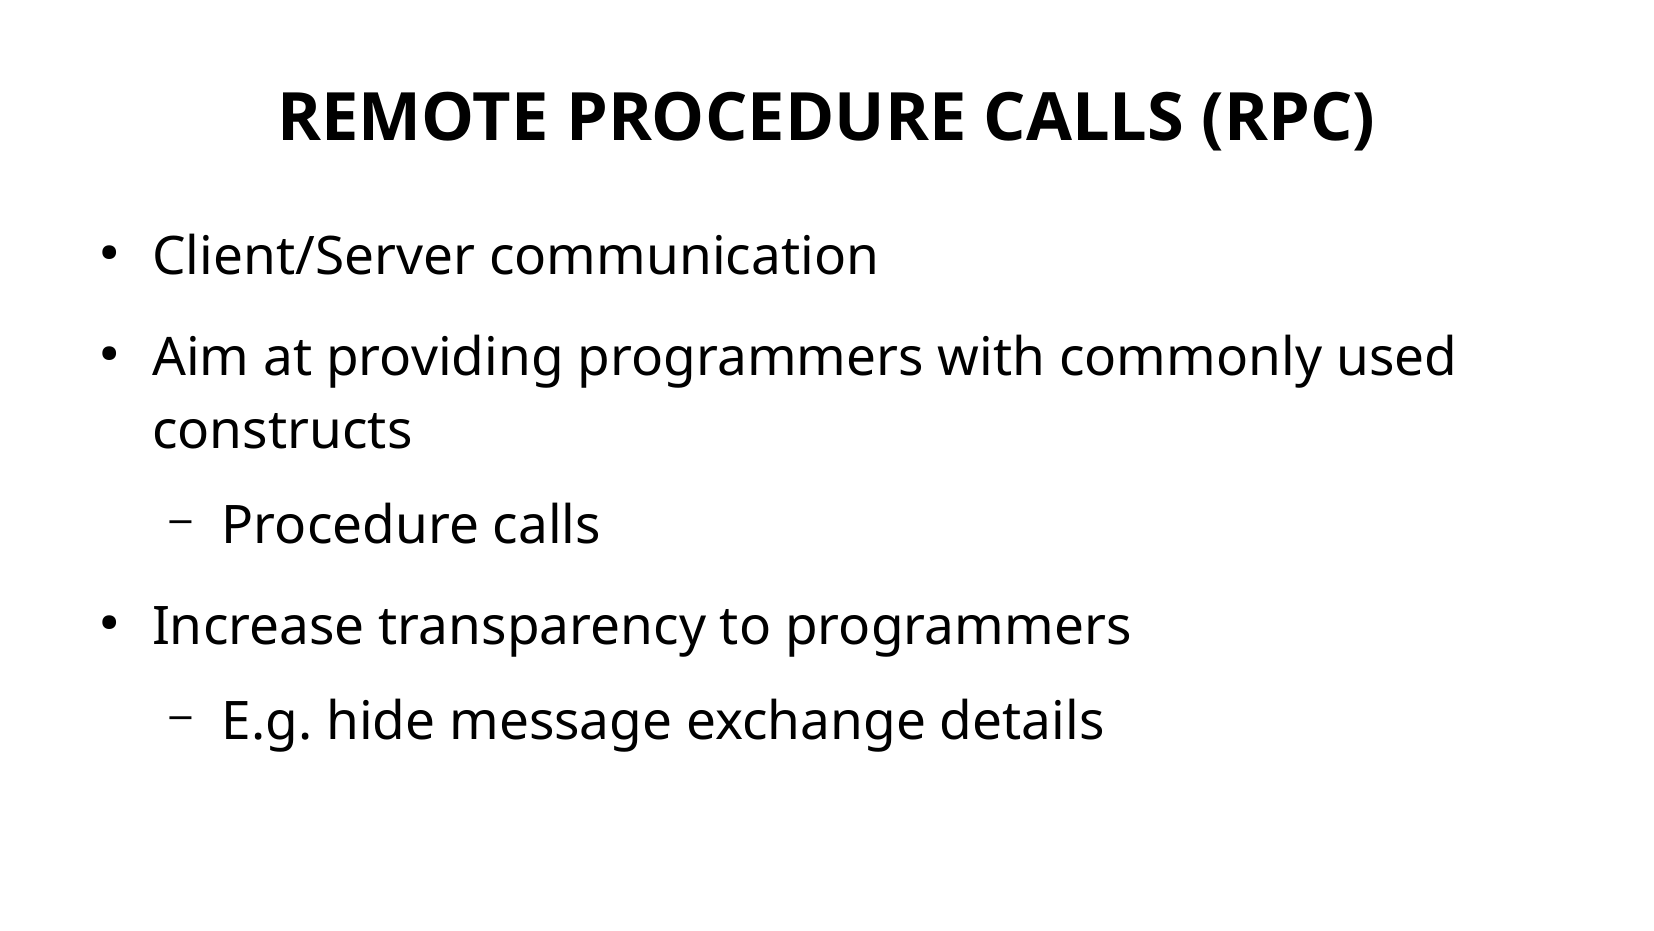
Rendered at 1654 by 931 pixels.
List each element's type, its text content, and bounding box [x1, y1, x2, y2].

list Client/Server communication Aim at providing programmers with commonly used constructs Procedure calls Increase transparency to programmers E.g. hide message exchange details [82, 217, 1571, 757]
title REMOTE PROCEDURE CALLS (RPC) [82, 36, 1571, 193]
